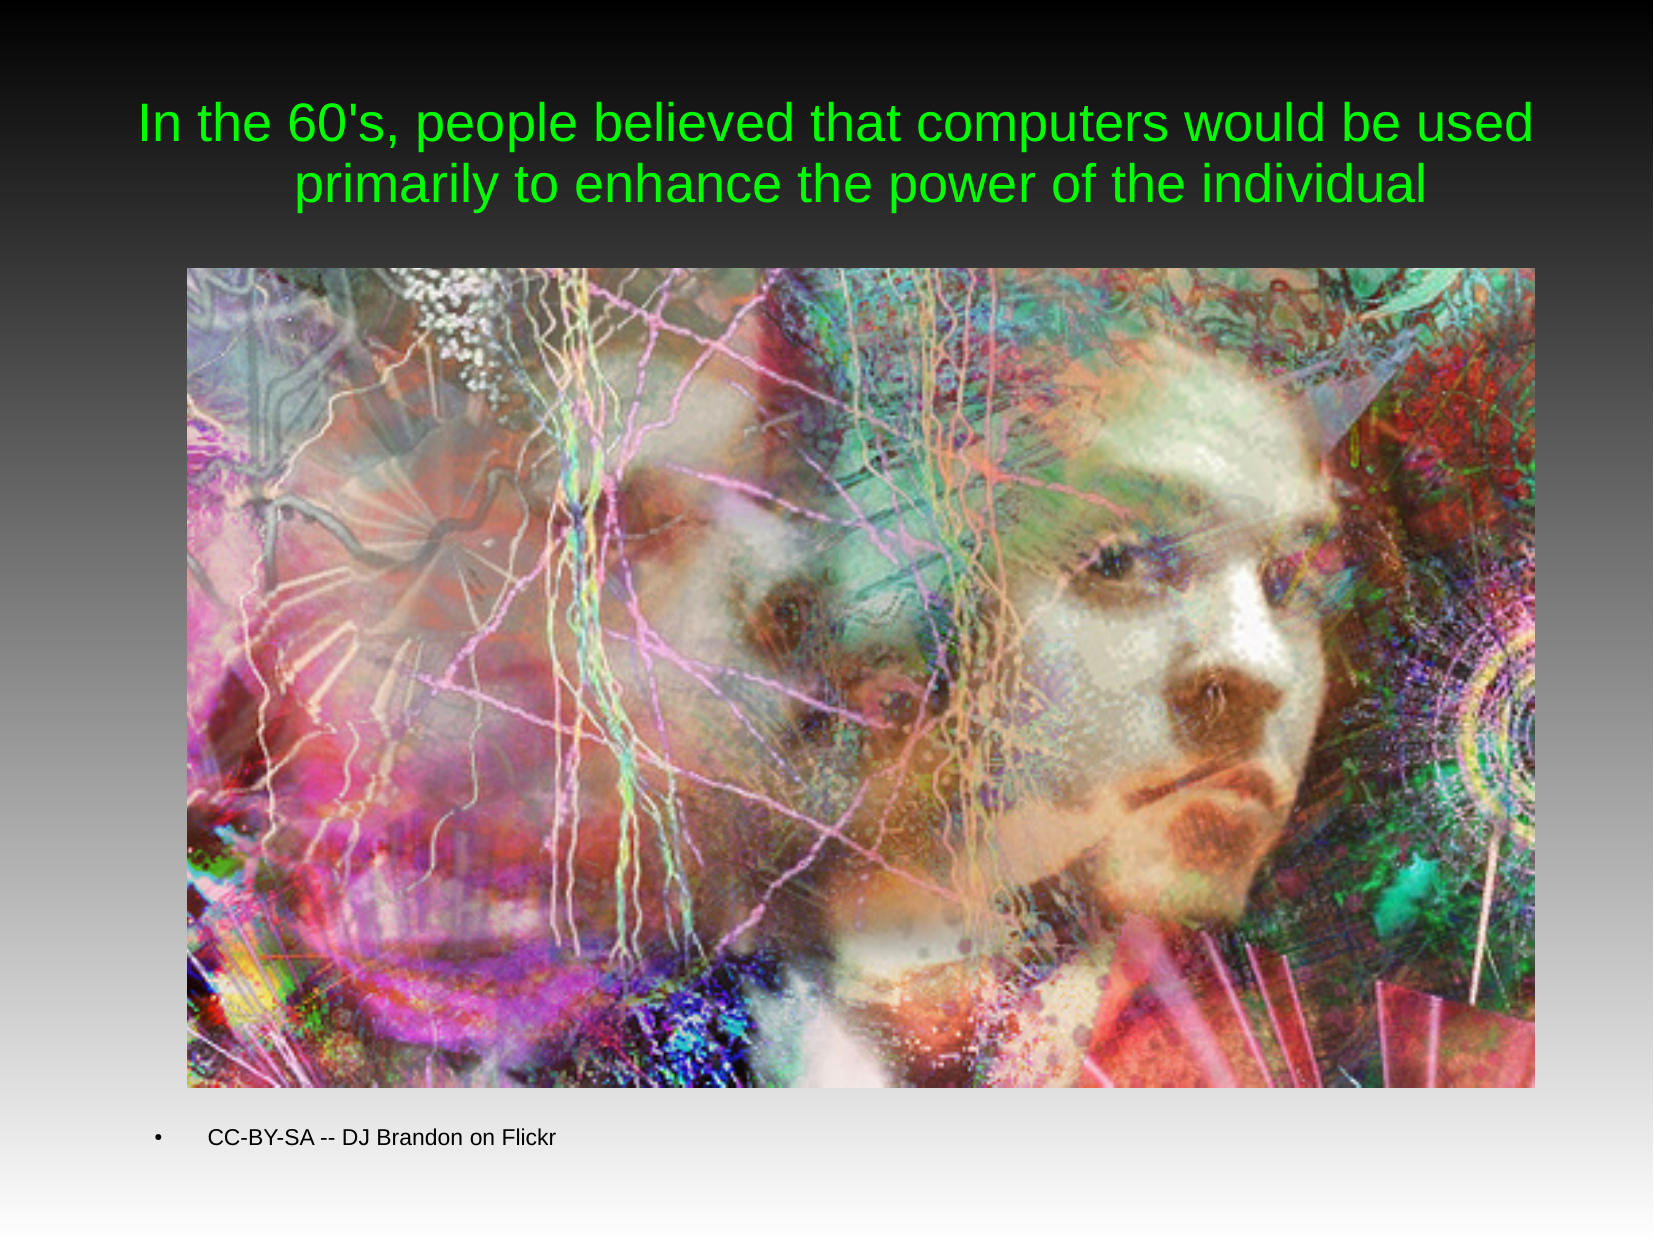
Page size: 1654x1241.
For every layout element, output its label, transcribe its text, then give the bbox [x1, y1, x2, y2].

list CC-BY-SA -- DJ Brandon on Flickr [136, 1125, 1201, 1201]
picture [187, 268, 1535, 1088]
title In the 60's, people believed that computers would be used primarily to enhance the power of the individual [82, 49, 1571, 257]
